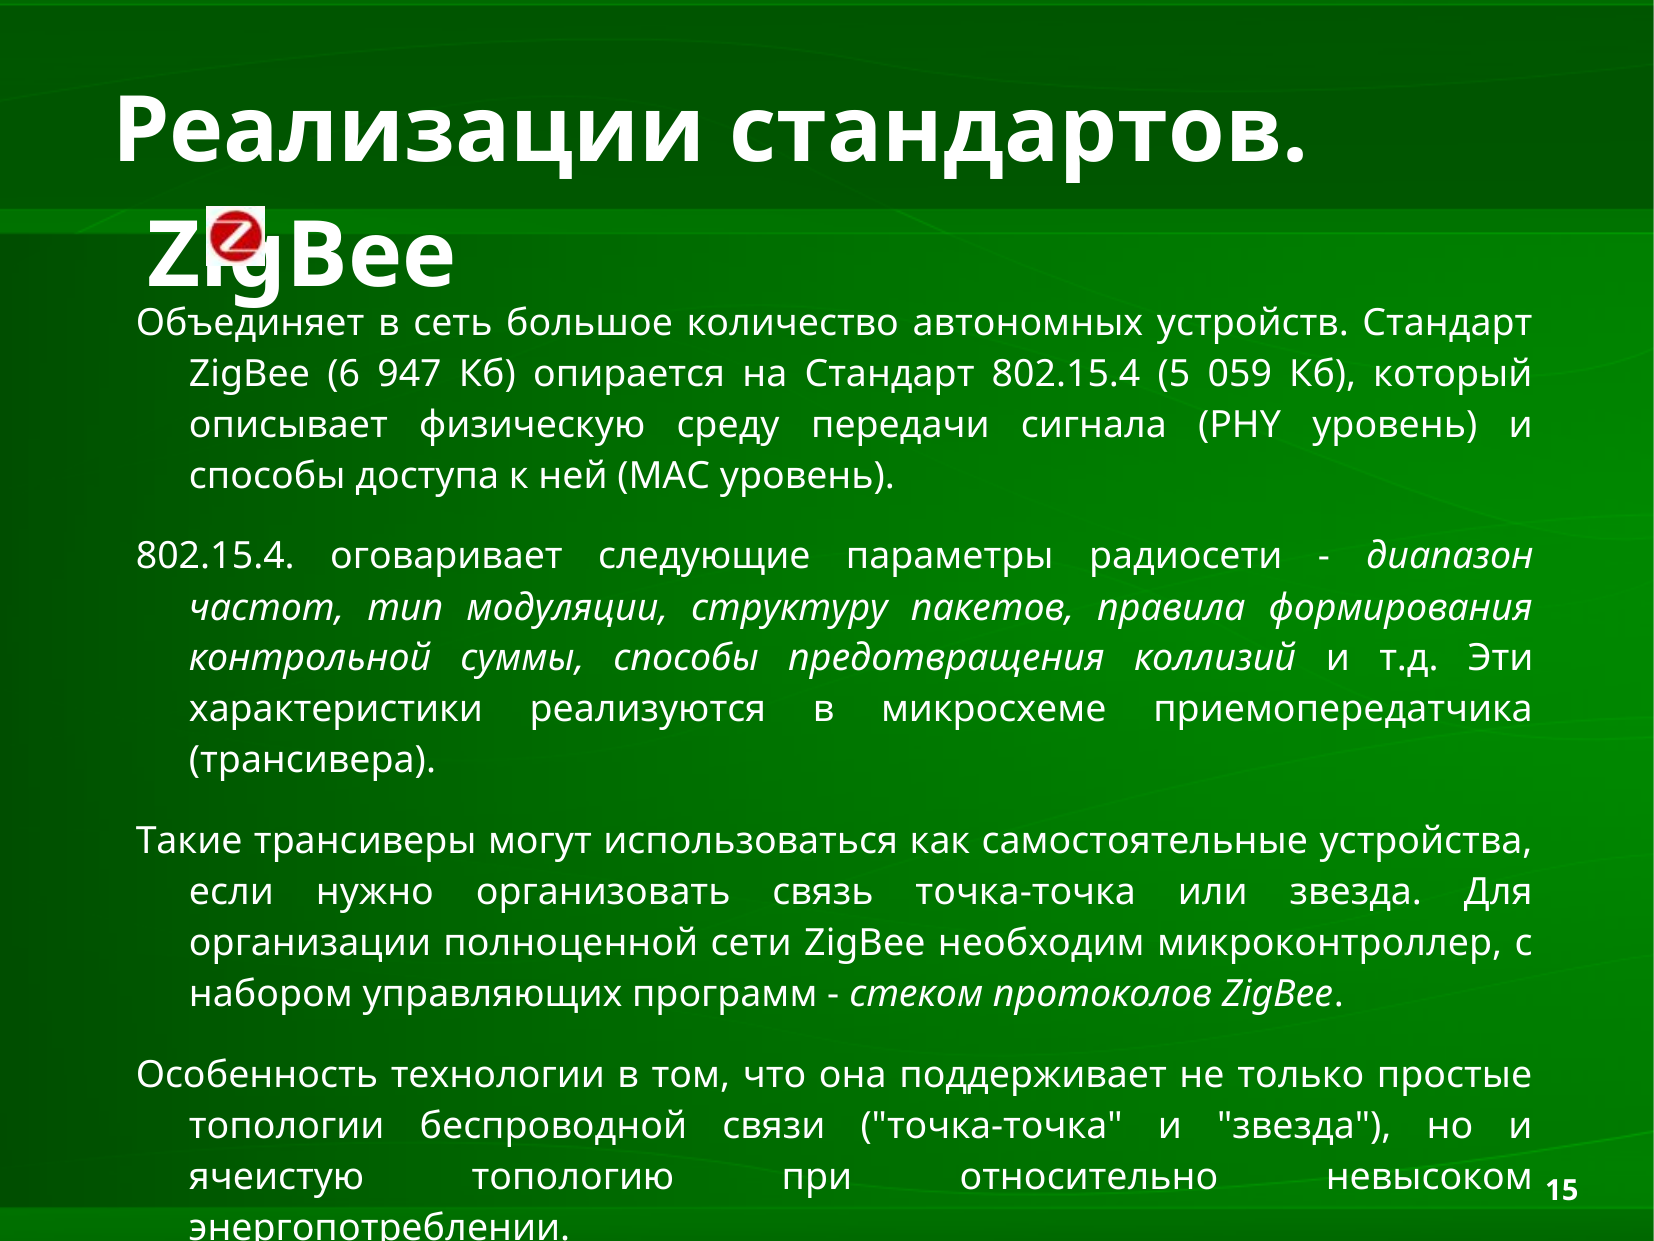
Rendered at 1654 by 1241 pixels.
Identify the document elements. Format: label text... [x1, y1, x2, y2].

picture [344, 1233, 355, 1238]
picture [259, 1233, 269, 1238]
title Реализации стандартов. ZigBee [76, 76, 1565, 300]
picture [0, 0, 1654, 1241]
picture [297, 1233, 308, 1238]
picture [206, 206, 265, 266]
picture [428, 1233, 439, 1238]
list Объединяет в сеть большое количество автономных устройств. Cтандарт ZigBee (6 947 Кб) опирается на Стандарт 802.15.4 (5 059 Кб), который описывает физическую среду передачи сигнала (PHY уровень) и способы доступа к ней (MAC уровень). 802.15.4. оговаривает следующие параметры радиосети - диапазон частот, тип модуляции, структуру пакетов, правила формирования контрольной суммы, способы предотвращения коллизий и т.д. Эти характеристики реализуются в микросхеме приемопередатчика (трансивера). Такие трансиверы могут использоваться как самостоятельные устройства, если нужно организовать связь точка-точка или звезда. Для организации полноценной сети ZigBee необходим микроконтроллер, с набором управляющих программ - стеком протоколов ZigBee. Особенность технологии в том, что она поддерживает не только простые топологии беспроводной связи ("точка-точка" и "звезда"), но и ячеистую топологию при относительно невысоком энергопотреблении. [118, 295, 1534, 1233]
picture [385, 1233, 395, 1238]
picture [258, 1233, 381, 1241]
